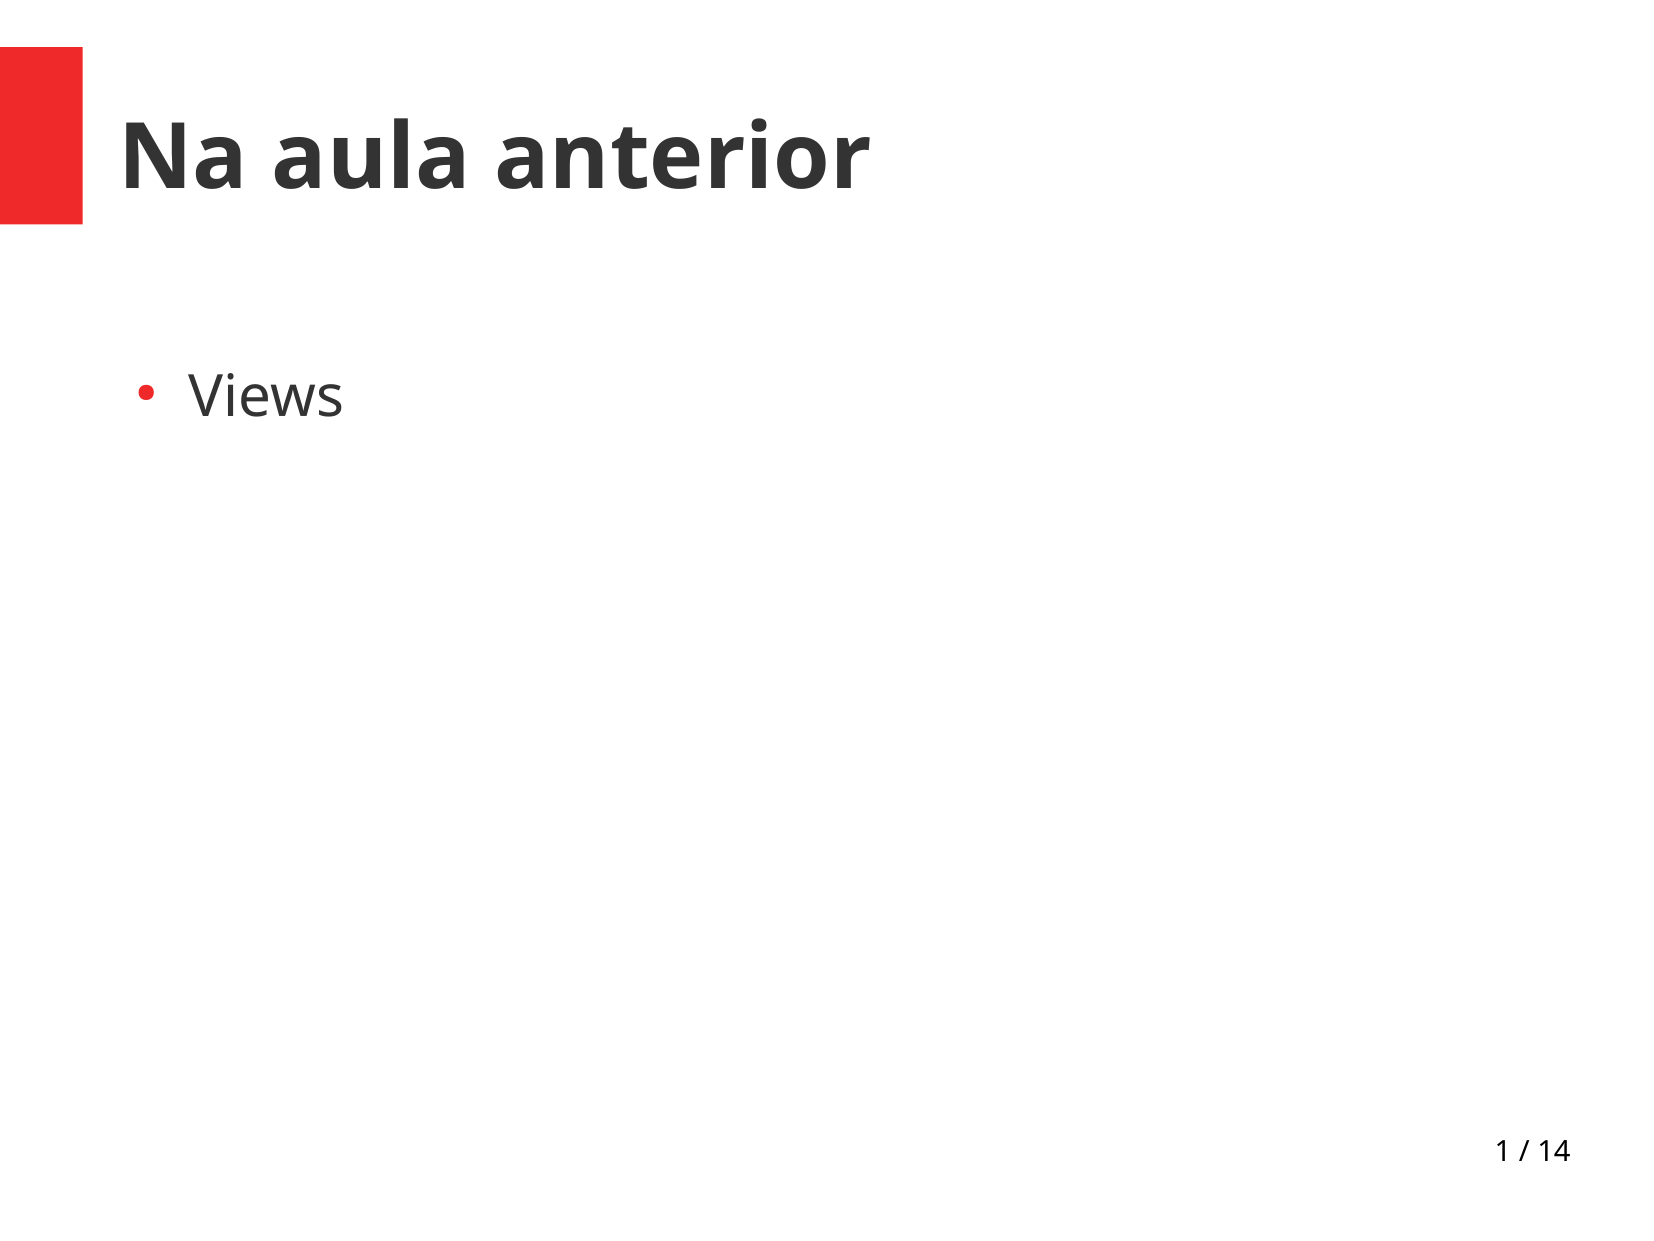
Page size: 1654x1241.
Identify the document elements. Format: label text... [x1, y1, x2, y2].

title Na aula anterior [118, 49, 1571, 257]
list Views [118, 354, 1536, 1074]
